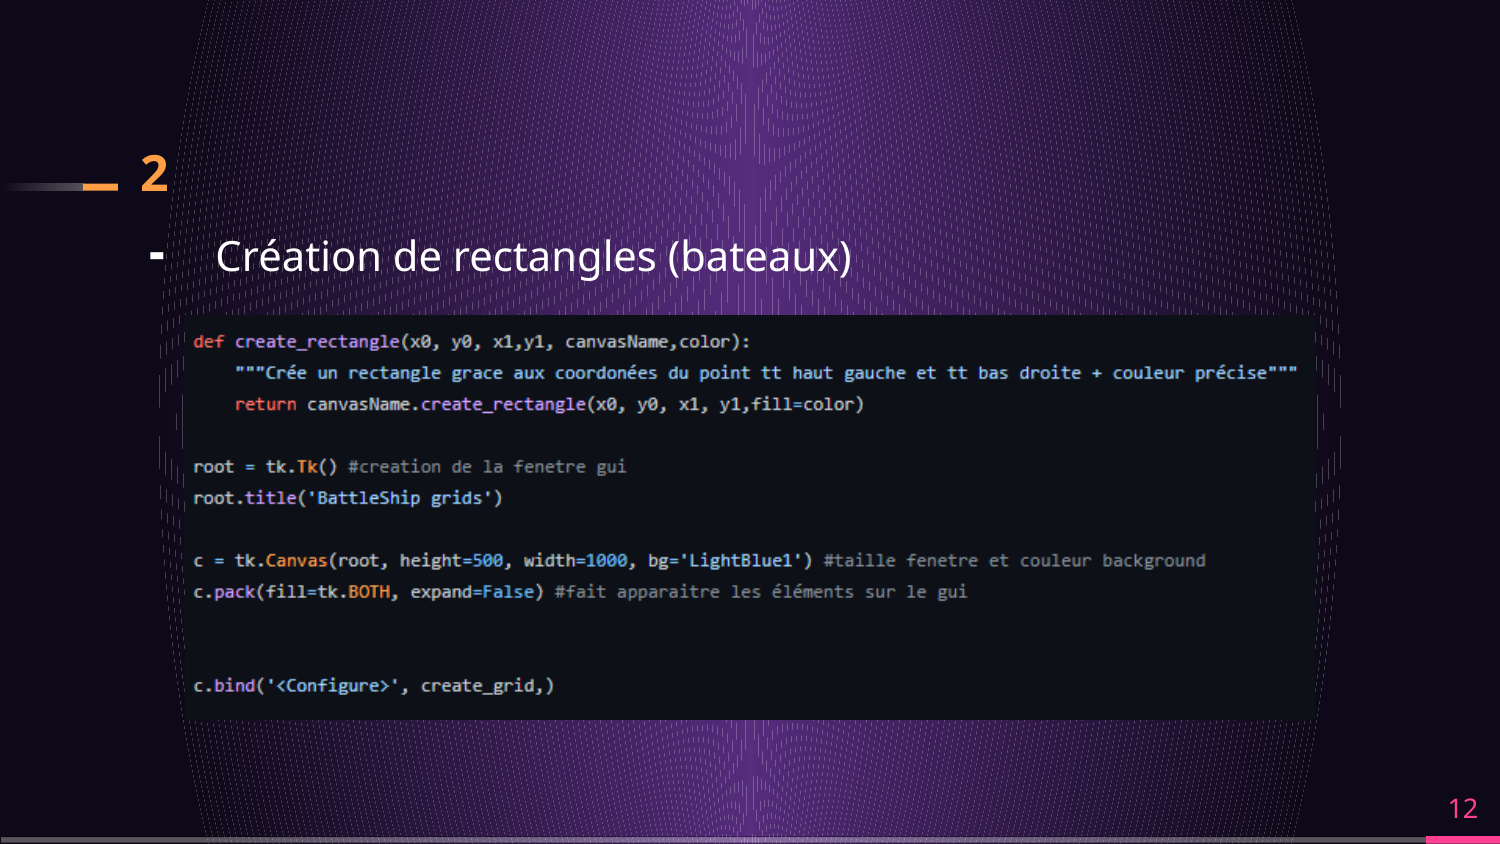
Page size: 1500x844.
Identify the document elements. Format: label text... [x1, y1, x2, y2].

list Création de rectangles (bateaux) [140, 222, 1011, 720]
slide_number 12 [1426, 779, 1500, 837]
picture [185, 315, 1315, 720]
title 2 [140, 137, 1011, 203]
